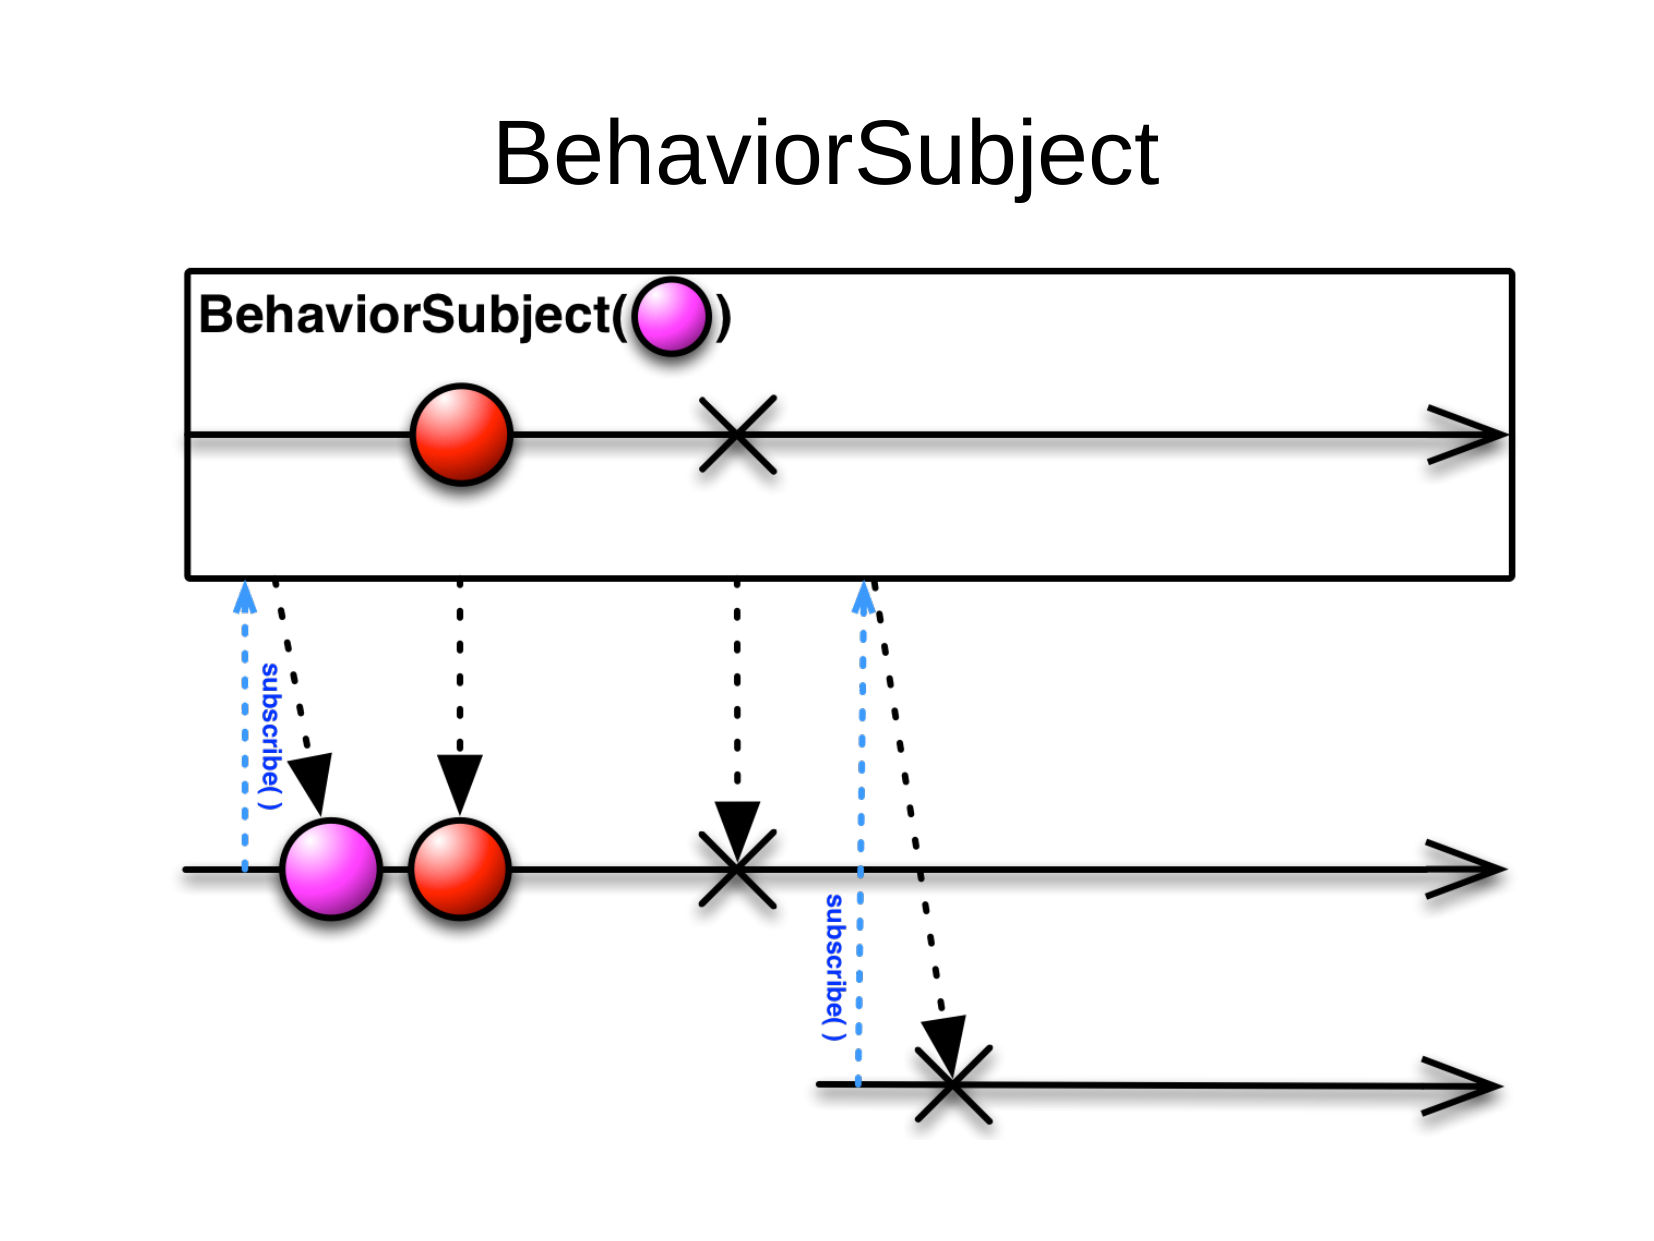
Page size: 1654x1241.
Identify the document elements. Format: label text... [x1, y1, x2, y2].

picture [149, 257, 1546, 1141]
title BehaviorSubject [82, 49, 1571, 257]
